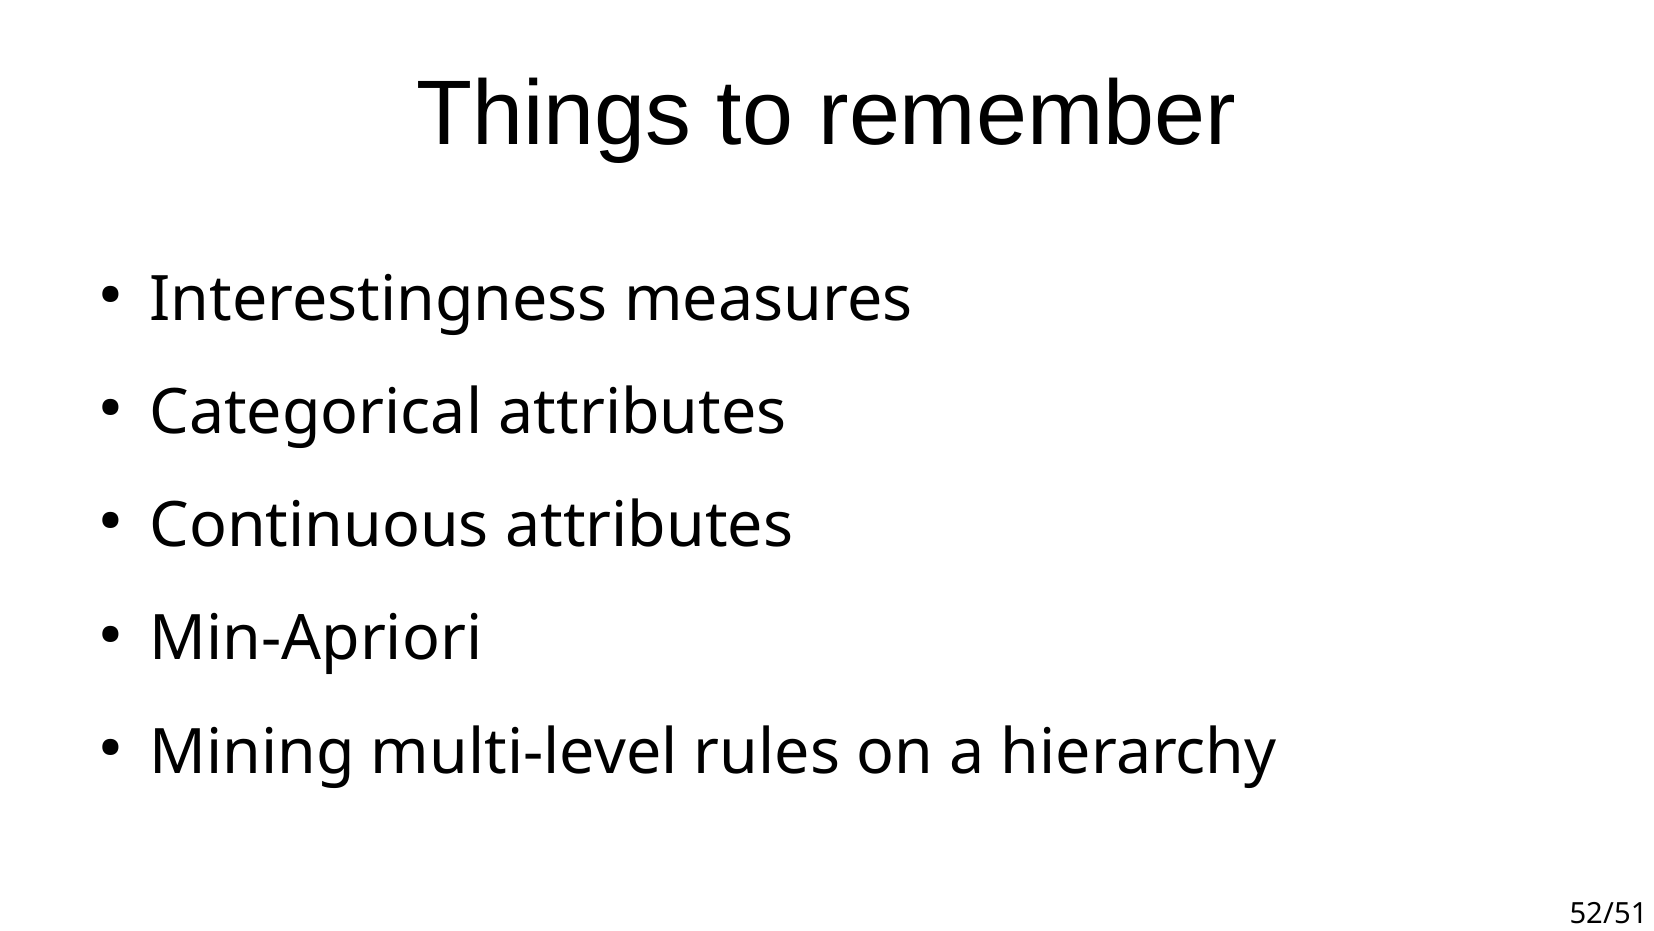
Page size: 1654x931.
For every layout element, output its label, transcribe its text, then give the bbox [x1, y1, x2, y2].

title Things to remember [82, 1, 1571, 226]
list Interestingness measures Categorical attributes Continuous attributes Min-Apriori Mining multi-level rules on a hierarchy [82, 253, 1571, 793]
